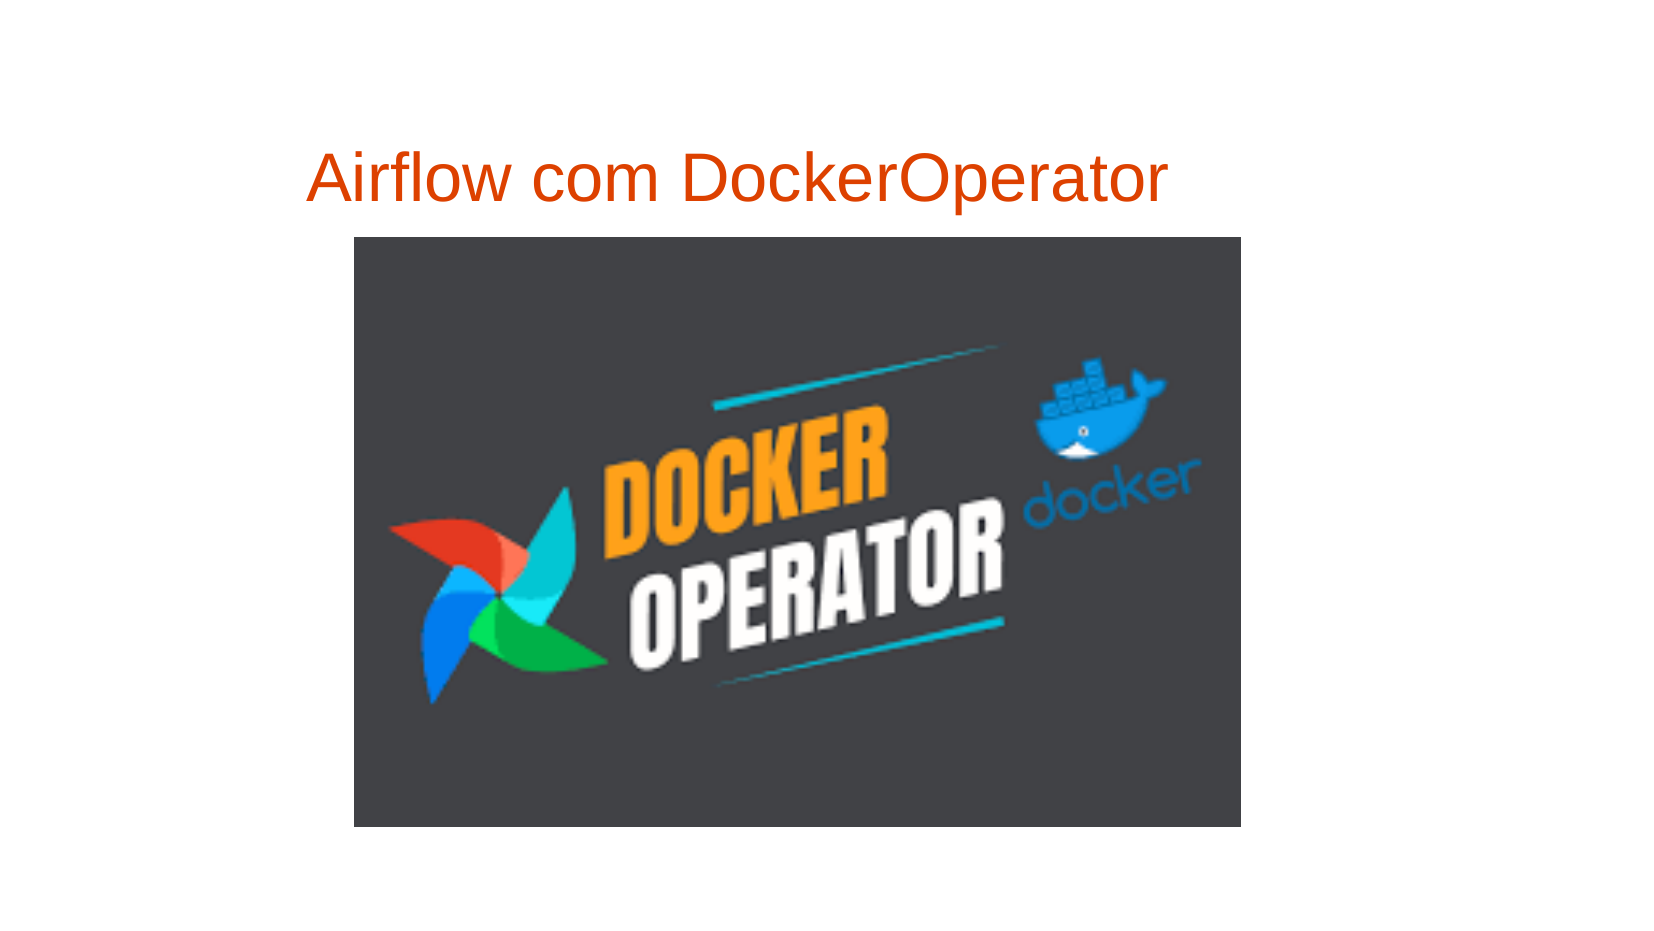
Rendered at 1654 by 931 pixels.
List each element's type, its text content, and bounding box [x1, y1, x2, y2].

picture [354, 237, 1241, 827]
title Airflow com DockerOperator [0, 88, 1477, 266]
